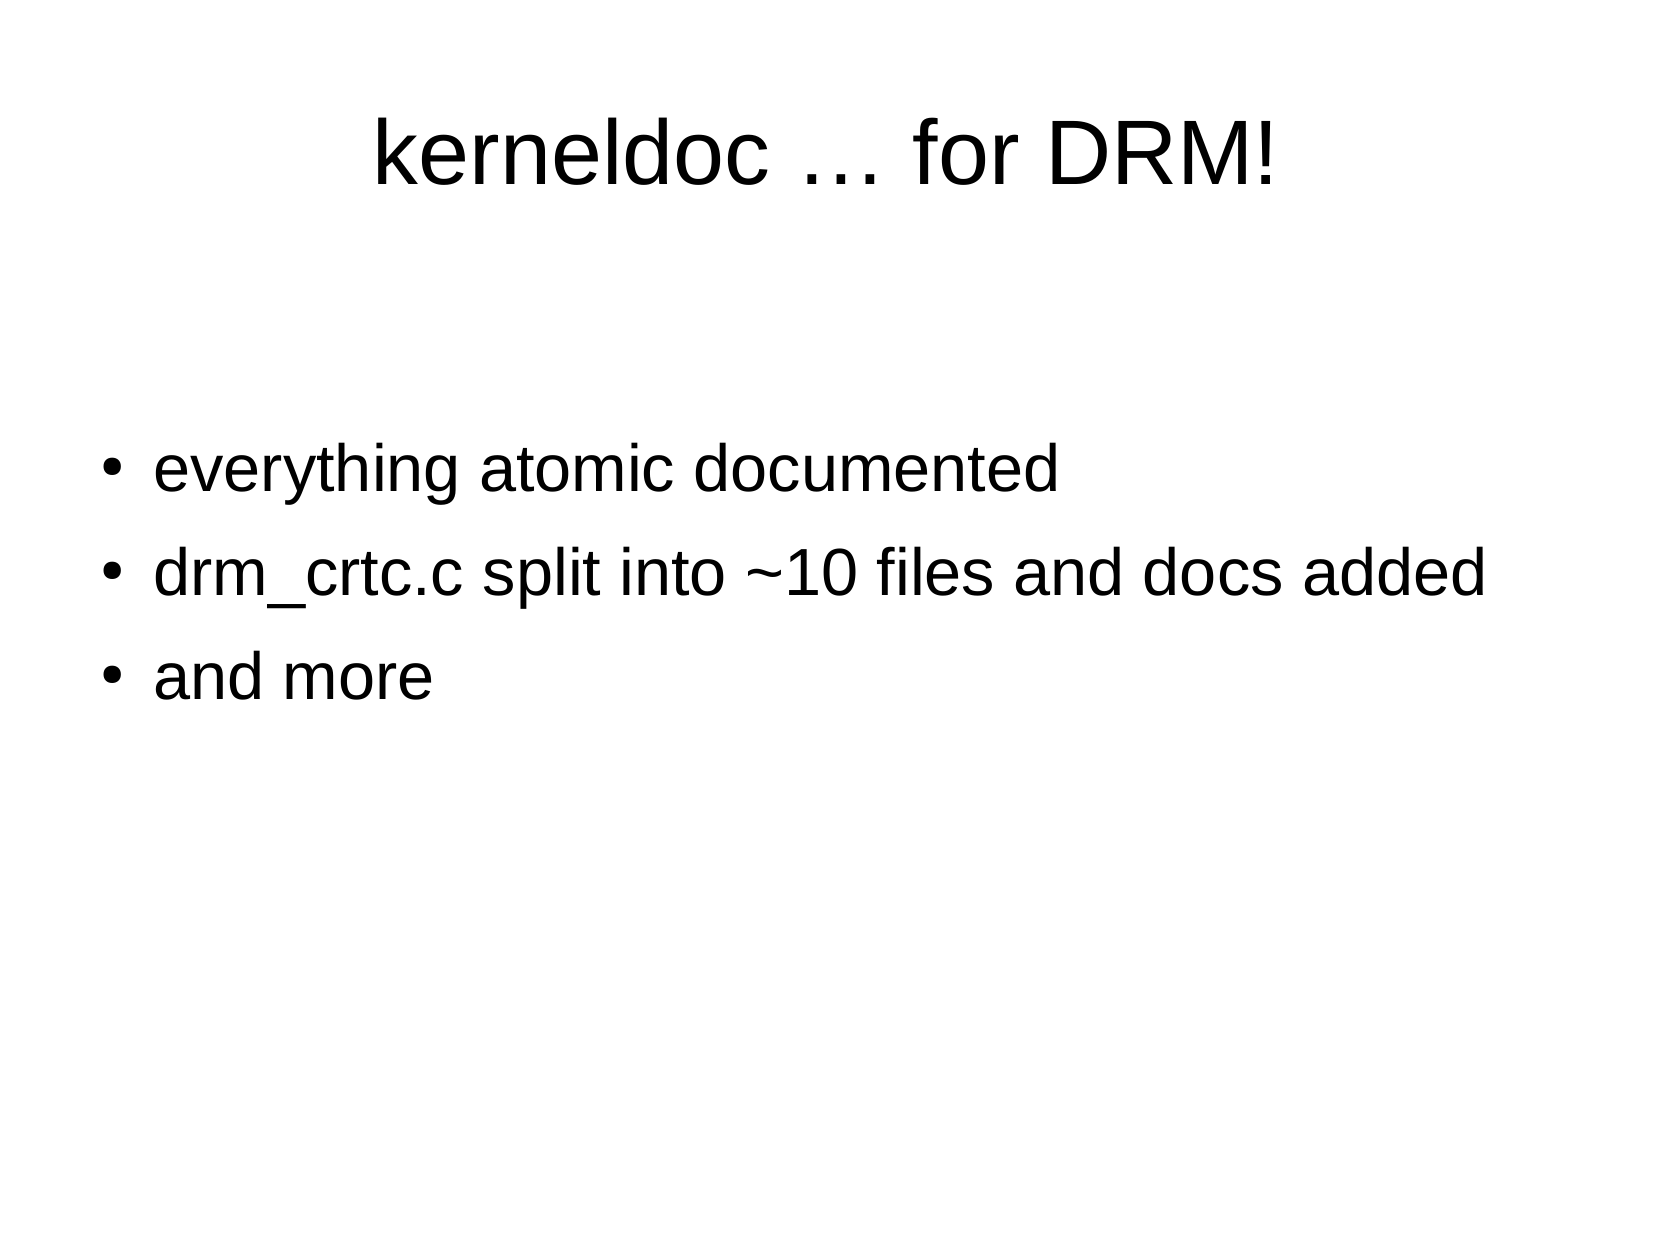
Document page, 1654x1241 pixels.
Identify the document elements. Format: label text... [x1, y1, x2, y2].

title kerneldoc … for DRM! [82, 49, 1571, 257]
list everything atomic documented drm_crtc.c split into ~10 files and docs added and more [82, 431, 1571, 1021]
